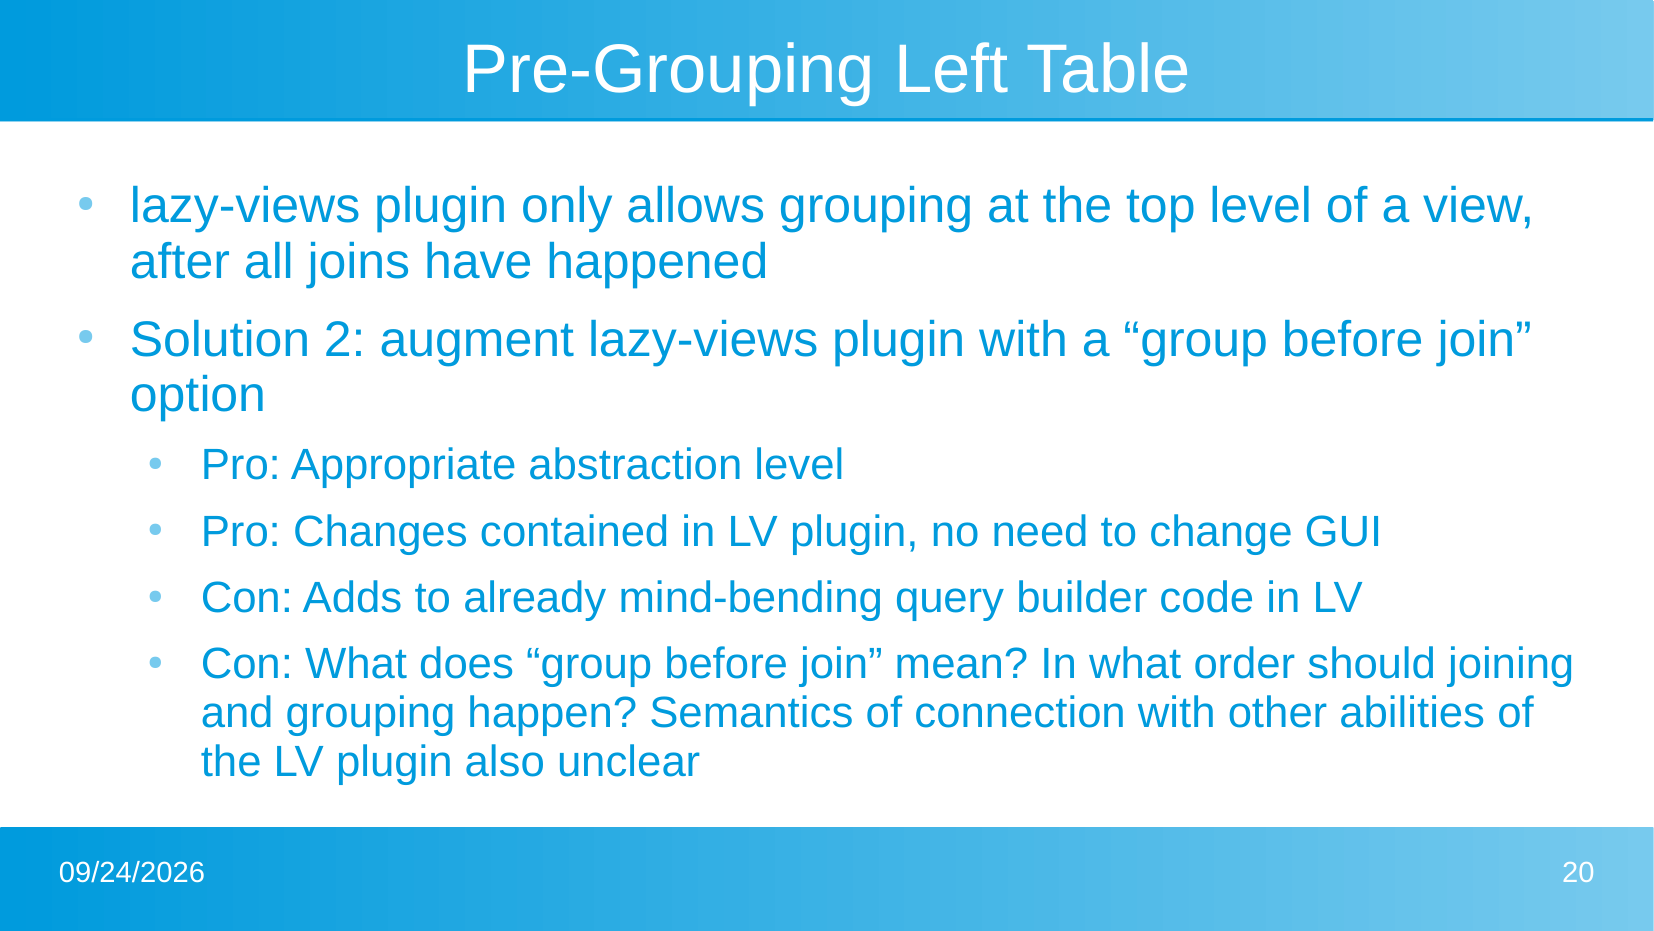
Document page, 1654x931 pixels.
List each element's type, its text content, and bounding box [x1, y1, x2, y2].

title Pre-Grouping Left Table [59, 29, 1595, 108]
list lazy-views plugin only allows grouping at the top level of a view, after all joins have happened Solution 2: augment lazy-views plugin with a “group before join” option Pro: Appropriate abstraction level Pro: Changes contained in LV plugin, no need to change GUI Con: Adds to already mind-bending query builder code in LV Con: What does “group before join” mean? In what order should joining and grouping happen? Semantics of connection with other abilities of the LV plugin also unclear [59, 177, 1595, 768]
